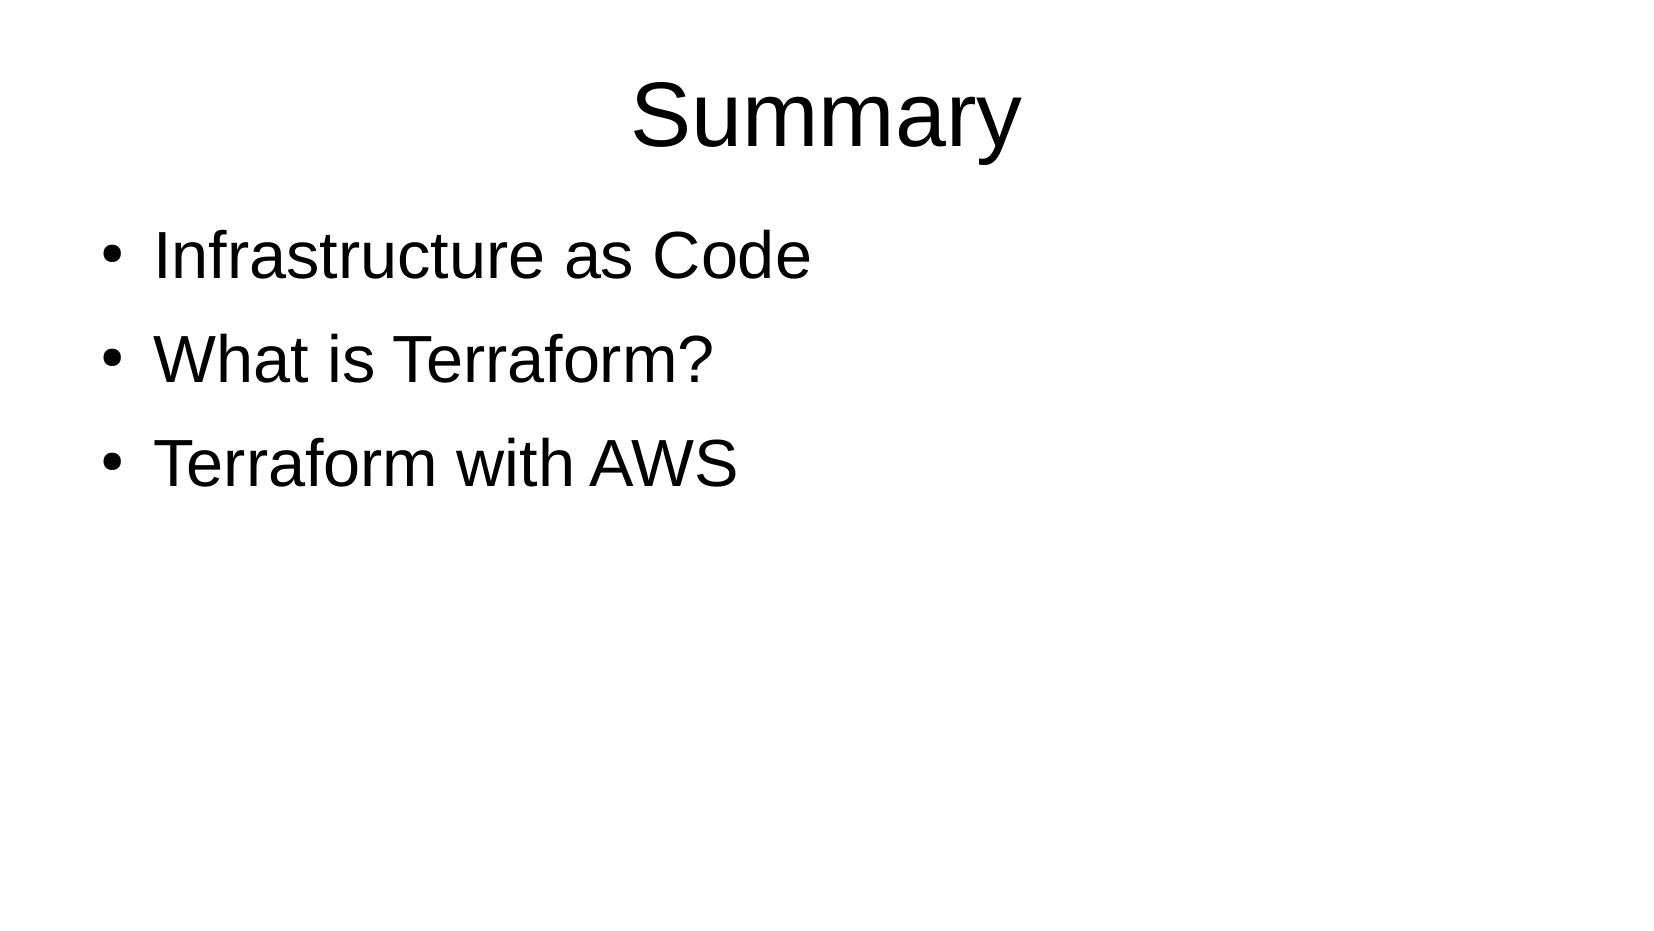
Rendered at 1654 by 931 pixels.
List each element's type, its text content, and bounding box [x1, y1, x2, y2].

list Infrastructure as Code What is Terraform? Terraform with AWS [82, 217, 1571, 758]
title Summary [82, 37, 1571, 193]
